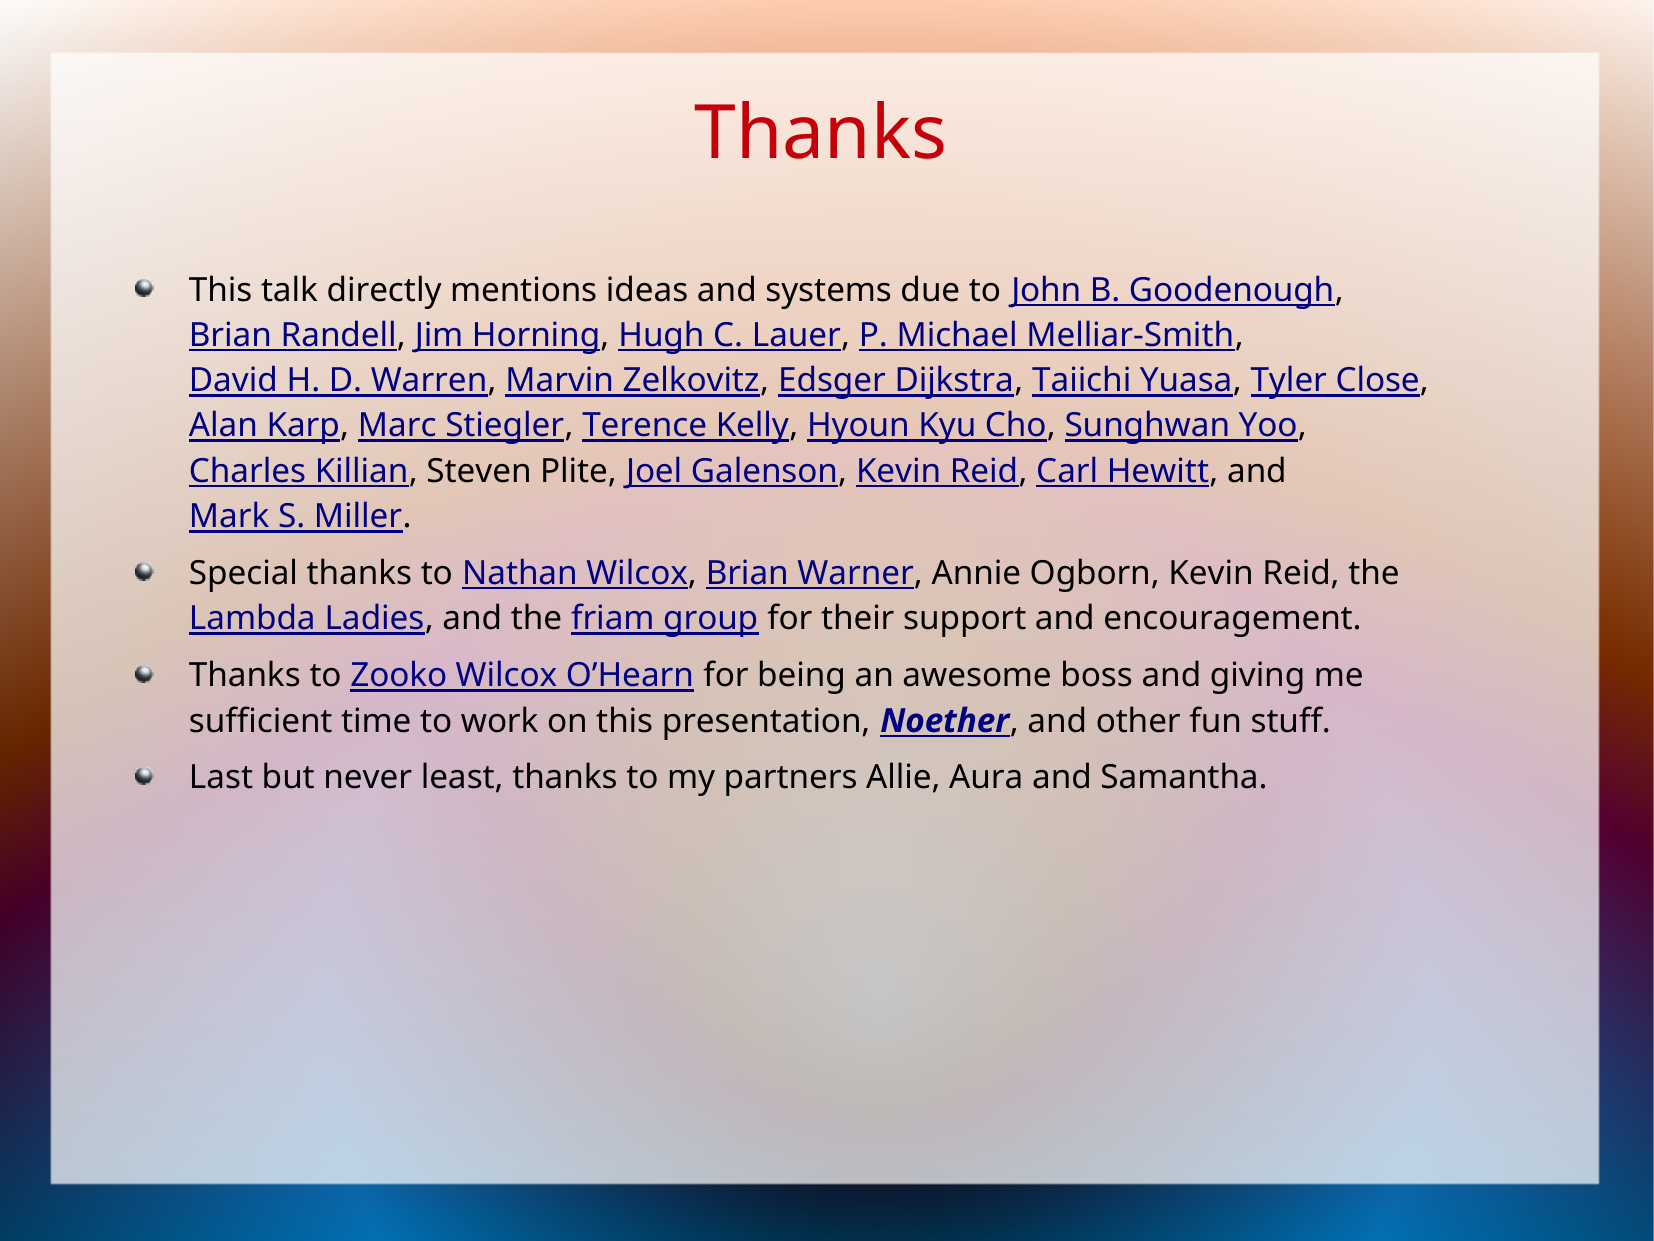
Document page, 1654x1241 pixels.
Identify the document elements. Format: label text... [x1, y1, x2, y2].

title Thanks [76, 59, 1565, 200]
picture [0, 0, 1654, 1241]
list This talk directly mentions ideas and systems due to John B. Goodenough, Brian Randell, Jim Horning, Hugh C. Lauer, P. Michael Melliar-Smith, David H. D. Warren, Marvin Zelkovitz, Edsger Dijkstra, Taiichi Yuasa, Tyler Close, Alan Karp, Marc Stiegler, Terence Kelly, Hyoun Kyu Cho, Sunghwan Yoo, Charles Killian, Steven Plite, Joel Galenson, Kevin Reid, Carl Hewitt, and Mark S. Miller. Special thanks to Nathan Wilcox, Brian Warner, Annie Ogborn, Kevin Reid, the Lambda Ladies, and the friam group for their support and encouragement. Thanks to Zooko Wilcox O’Hearn for being an awesome boss and giving me sufficient time to work on this presentation, Noether, and other fun stuff. Last but never least, thanks to my partners Allie, Aura and Samantha. [118, 265, 1506, 1070]
